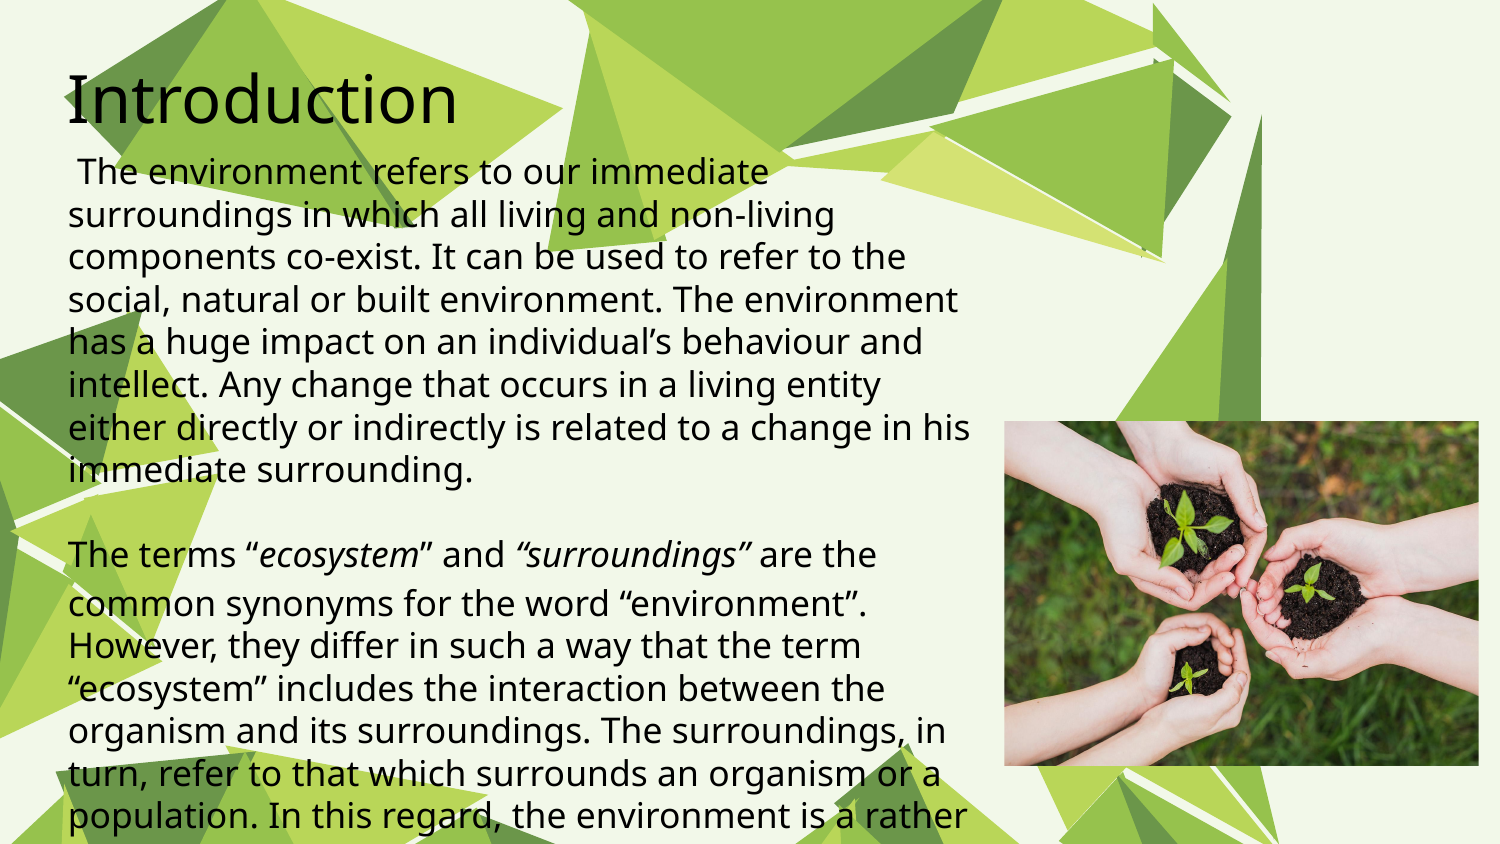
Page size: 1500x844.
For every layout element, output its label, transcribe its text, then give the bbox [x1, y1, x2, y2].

text_box The environment refers to our immediate surroundings in which all living and non-living components co-exist. It can be used to refer to the social, natural or built environment. The environment has a huge impact on an individual’s behaviour and intellect. Any change that occurs in a living entity either directly or indirectly is related to a change in his immediate surrounding. The terms “ecosystem” and “surroundings” are the common synonyms for the word “environment”. However, they differ in such a way that the term “ecosystem” includes the interaction between the organism and its surroundings. The surroundings, in turn, refer to that which surrounds an organism or a population. In this regard, the environment is a rather vast concept whereas the term “surrounding” is relatively more specific. [53, 141, 988, 844]
picture [1004, 421, 1479, 767]
text_box Introduction [53, 49, 1447, 144]
